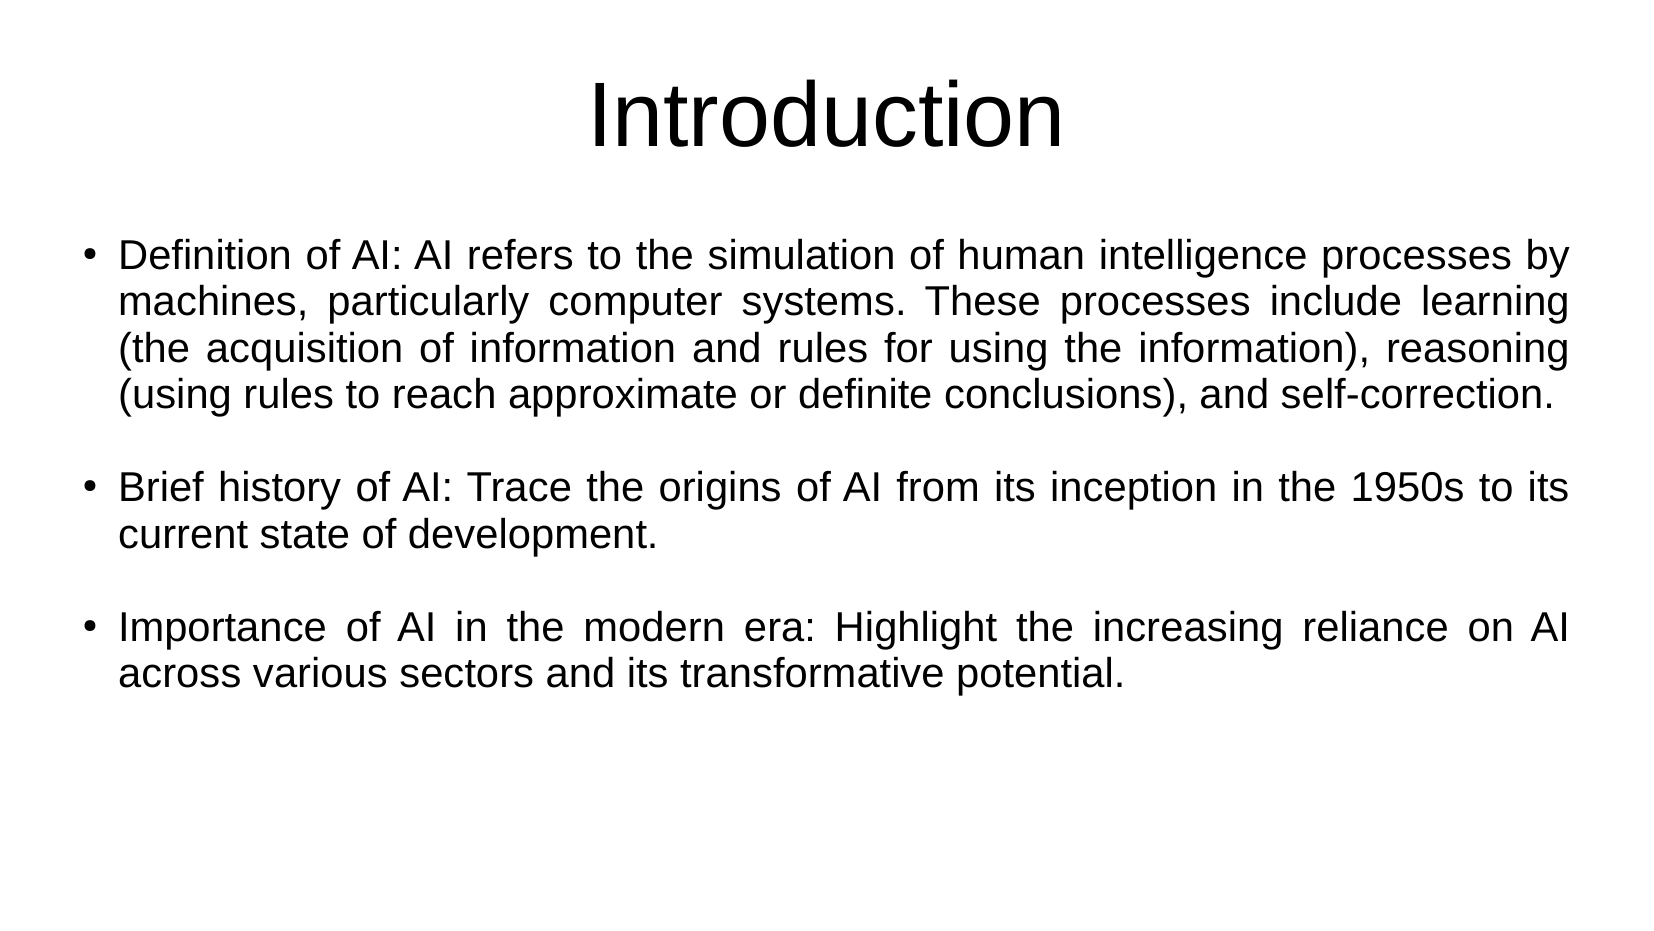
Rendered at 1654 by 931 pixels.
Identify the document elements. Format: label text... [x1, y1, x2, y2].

title Introduction [82, 37, 1571, 193]
text_box Definition of AI: AI refers to the simulation of human intelligence processes by machines, particularly computer systems. These processes include learning (the acquisition of information and rules for using the information), reasoning (using rules to reach approximate or definite conclusions), and self-correction. Brief history of AI: Trace the origins of AI from its inception in the 1950s to its current state of development. Importance of AI in the modern era: Highlight the increasing reliance on AI across various sectors and its transformative potential. [82, 217, 1571, 757]
